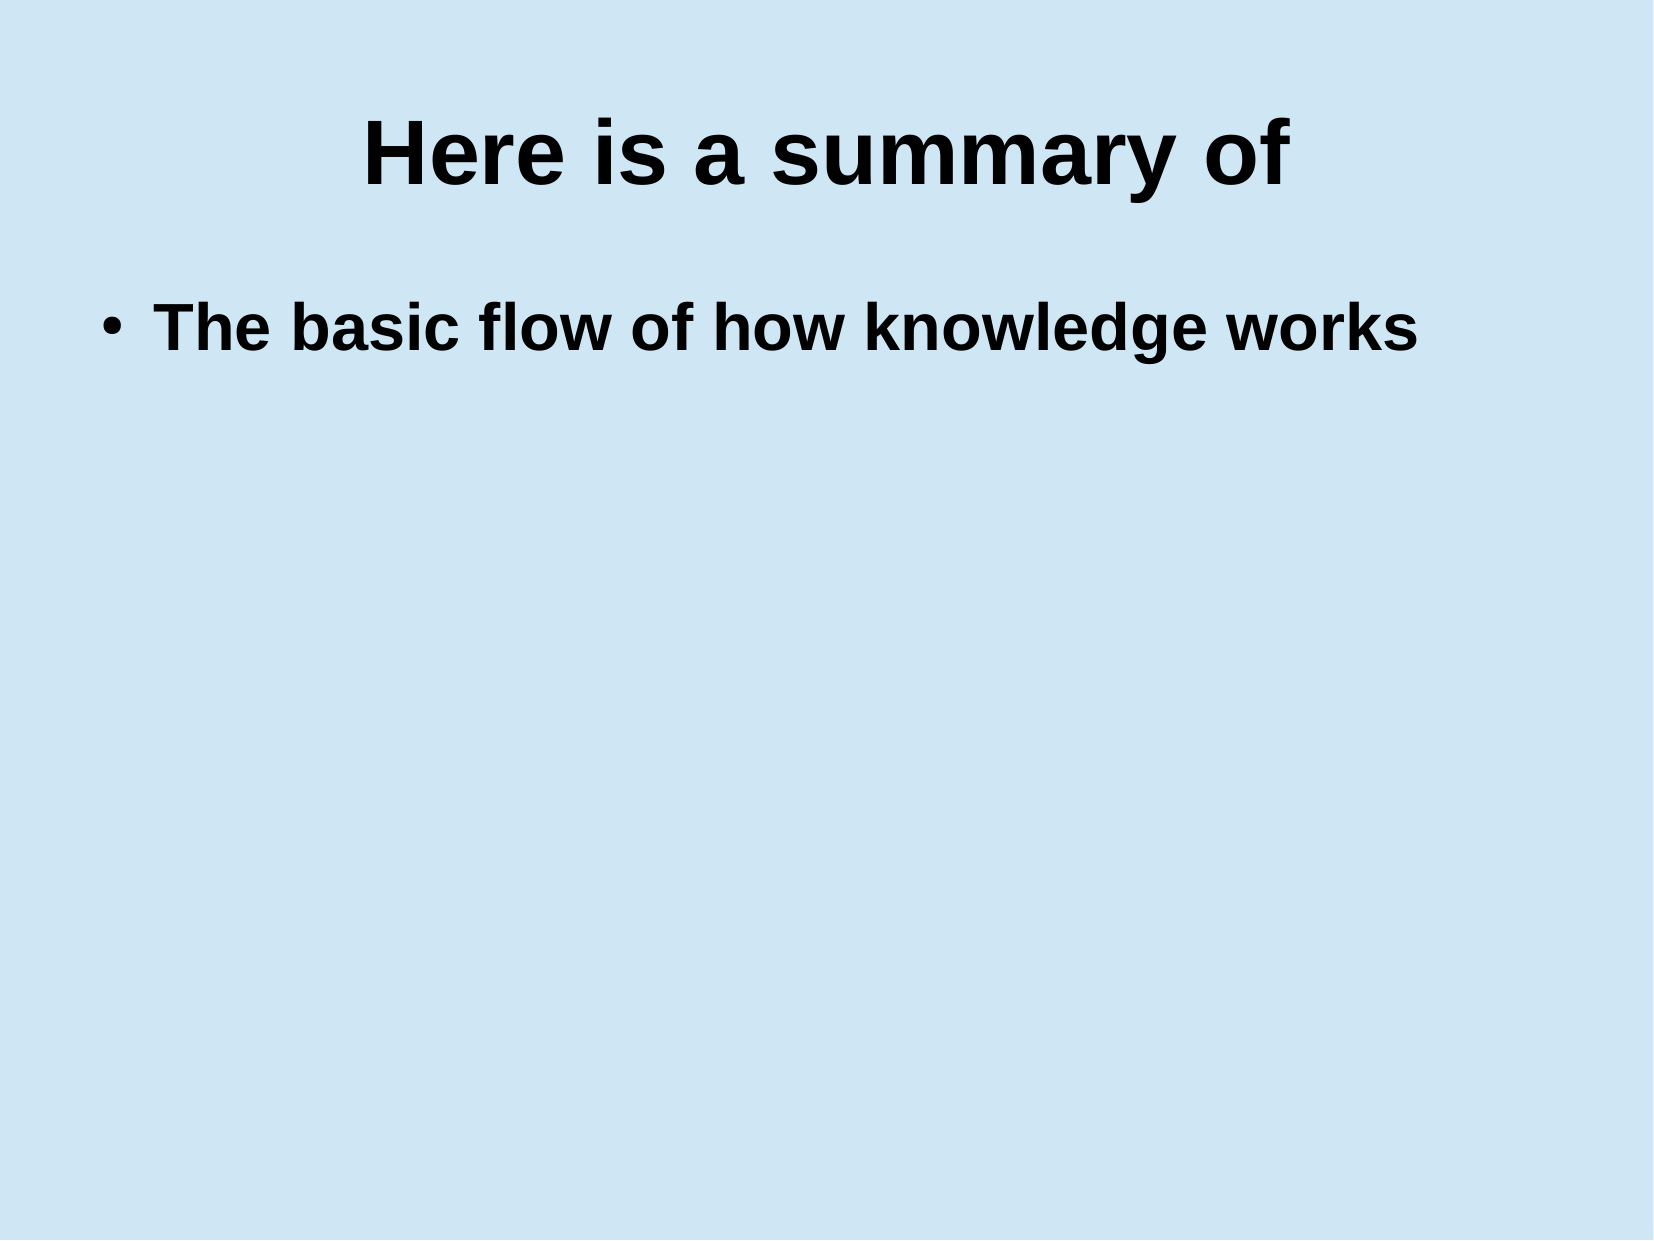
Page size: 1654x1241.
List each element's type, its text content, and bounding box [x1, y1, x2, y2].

list The basic flow of how knowledge works [82, 290, 1571, 1010]
title Here is a summary of [82, 49, 1571, 257]
